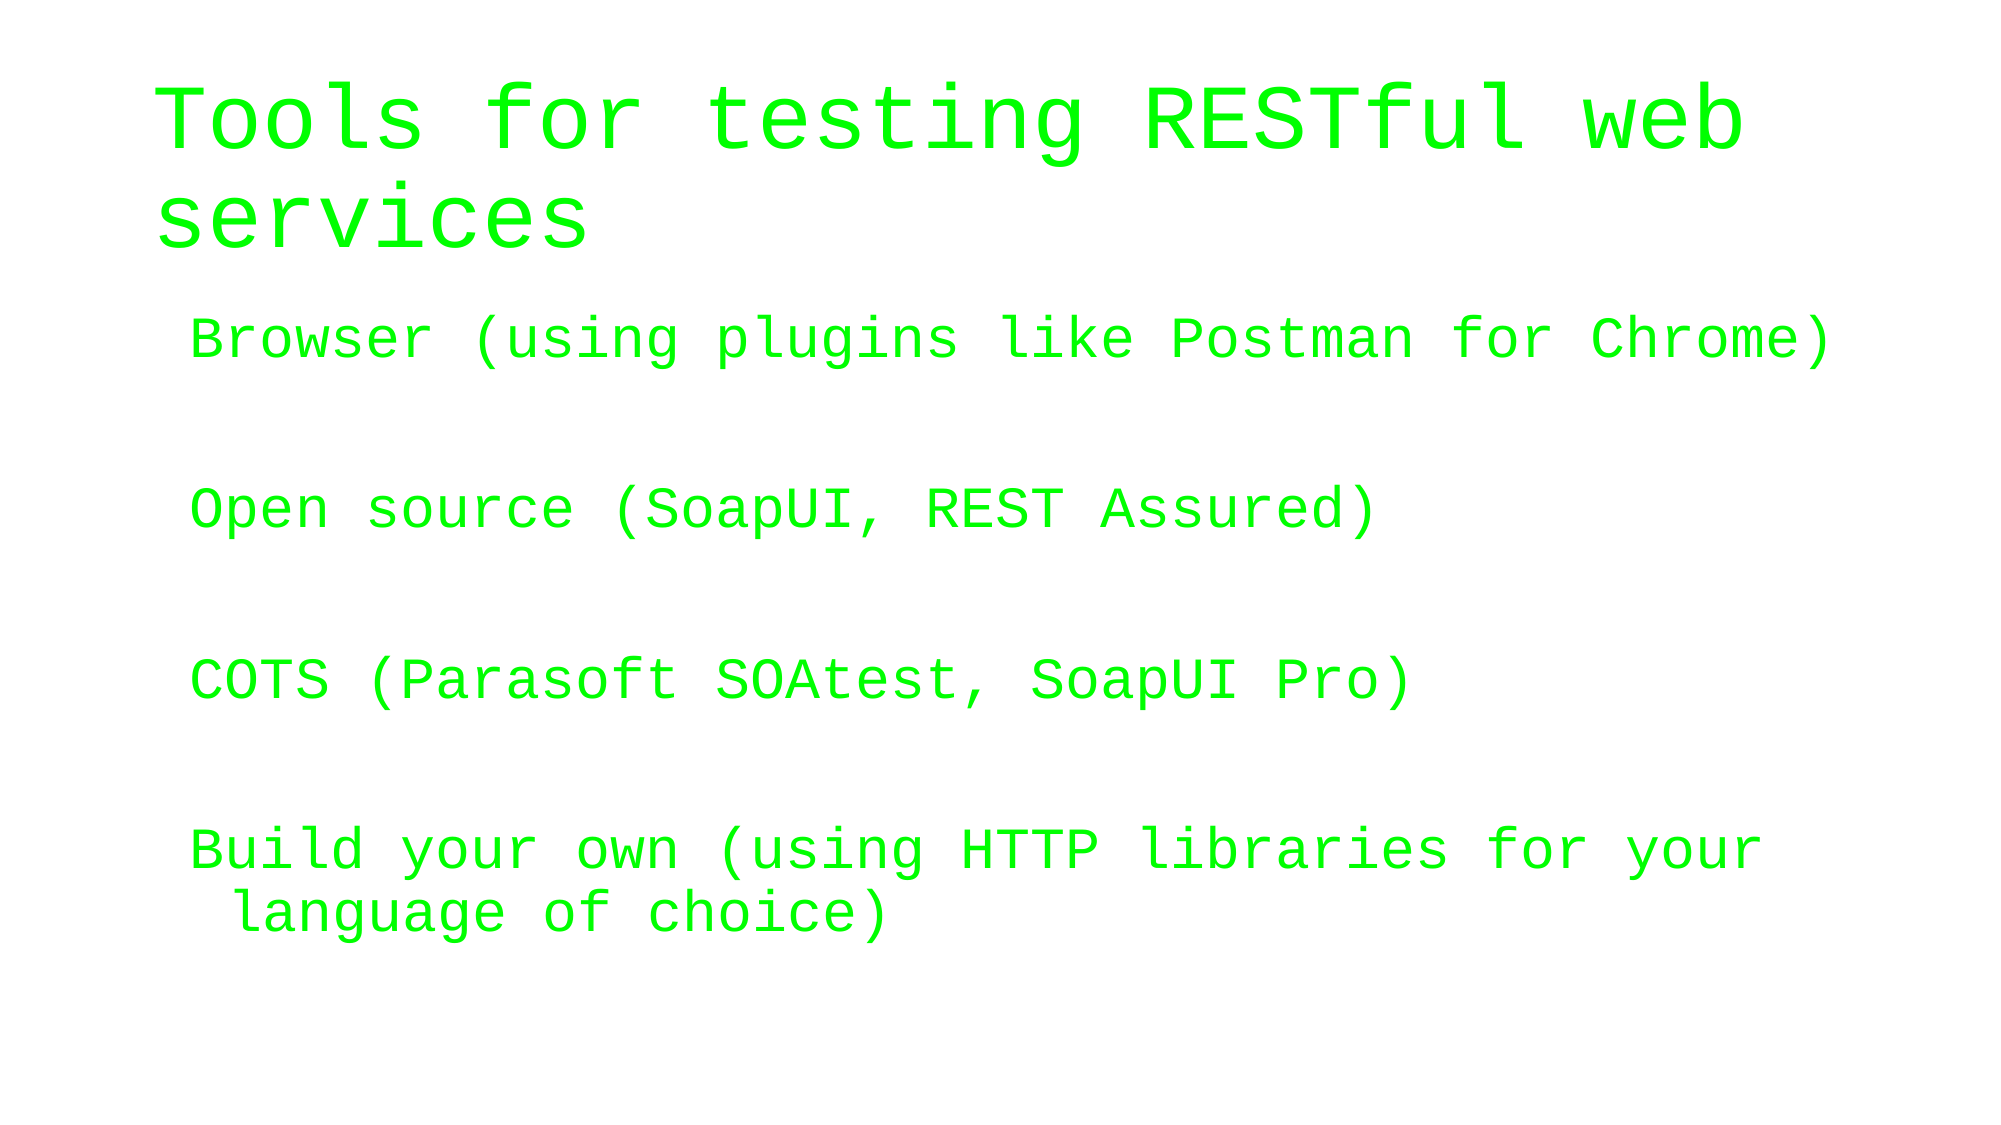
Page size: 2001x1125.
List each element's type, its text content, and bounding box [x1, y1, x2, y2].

list Browser (using plugins like Postman for Chrome) Open source (SoapUI, REST Assured) COTS (Parasoft SOAtest, SoapUI Pro) Build your own (using HTTP libraries for your language of choice) [137, 299, 1863, 1014]
title Tools for testing RESTful web services [137, 59, 1863, 278]
